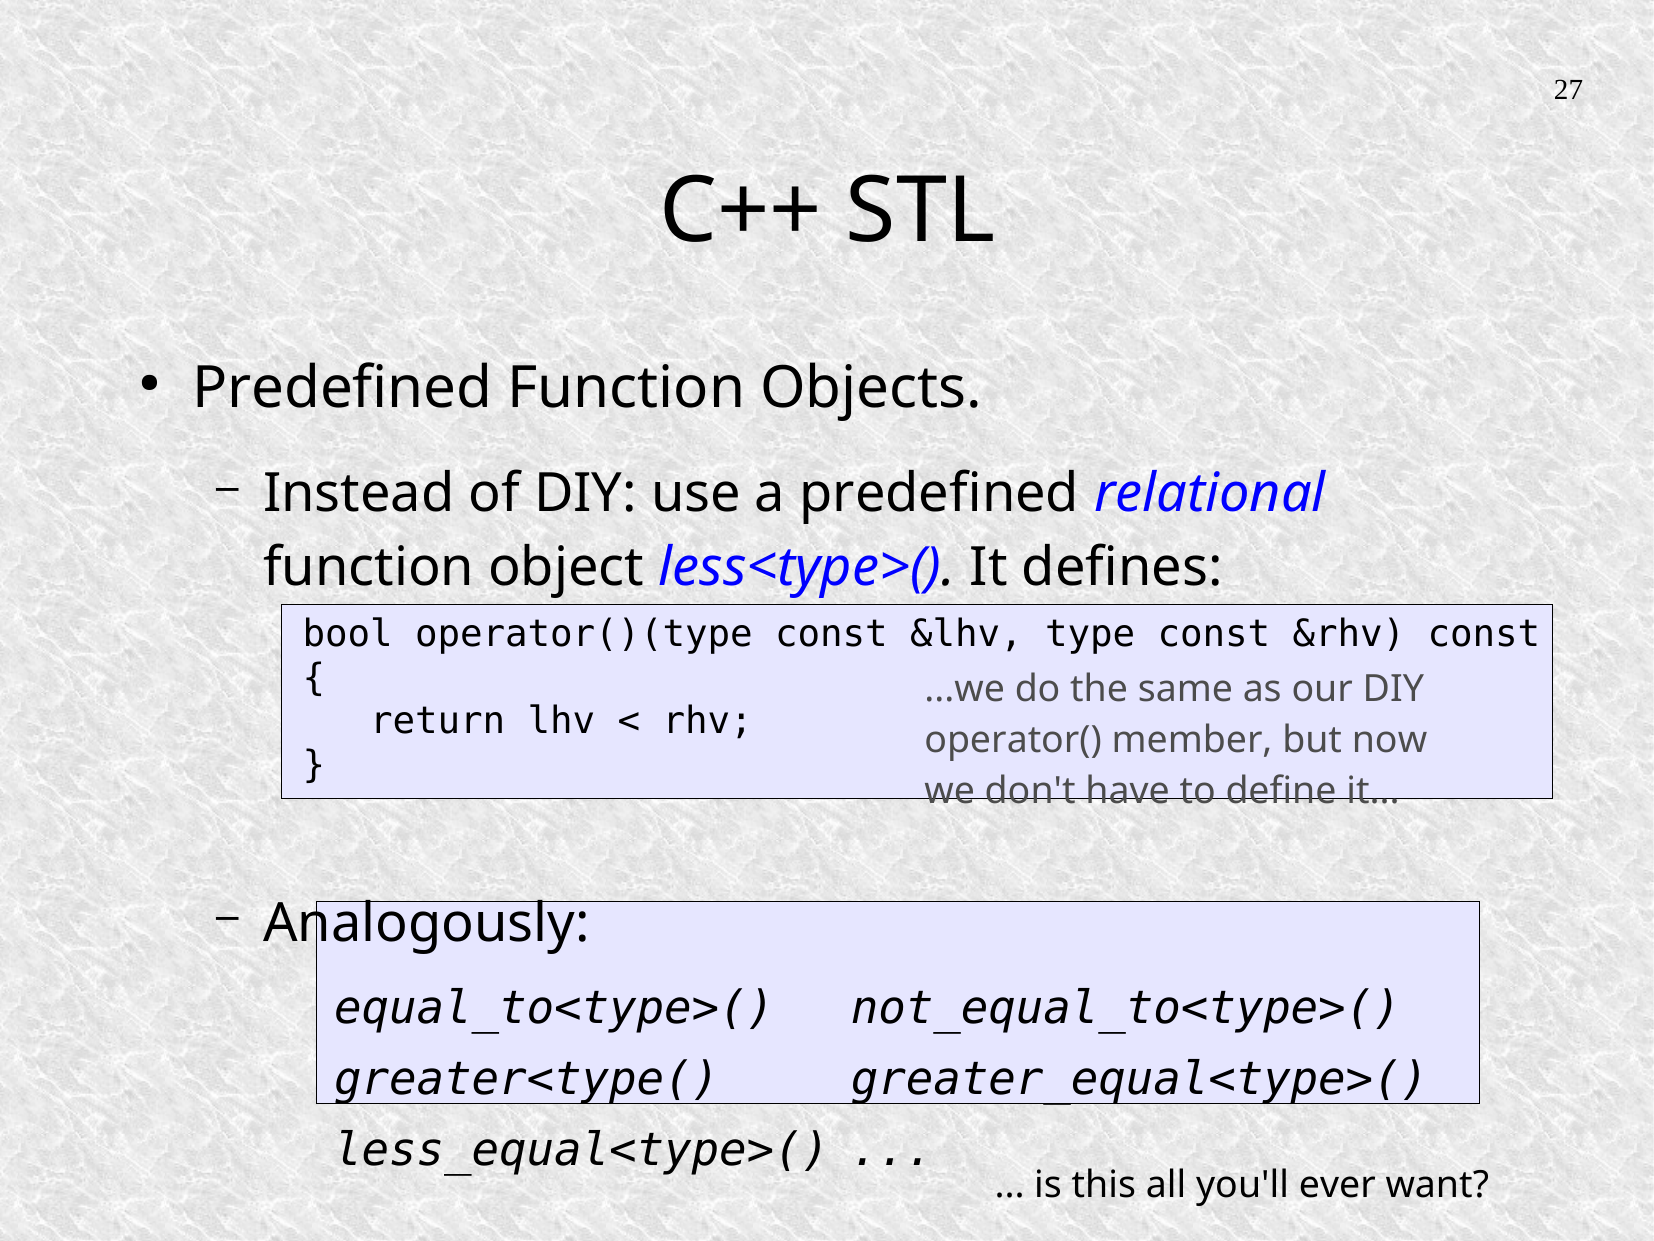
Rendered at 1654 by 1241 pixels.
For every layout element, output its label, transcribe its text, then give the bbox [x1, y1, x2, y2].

list Predefined Function Objects. Instead of DIY: use a predefined relational function object less<type>(). It defines: Analogously: equal_to<type>() not_equal_to<type>() greater<type() greater_equal<type>() less_equal<type>() ... [121, 344, 1534, 1230]
text_box ... is this all you'll ever want? [994, 1157, 1577, 1219]
text_box [1534, 604, 1553, 799]
text_box bool operator()(type const &lhv, type const &rhv) const { return lhv < rhv; } [302, 612, 1541, 794]
picture [0, 0, 1654, 1241]
title C++ STL [121, 102, 1534, 311]
text_box ...we do the same as our DIY operator() member, but now we don't have to define it... [924, 661, 1546, 798]
